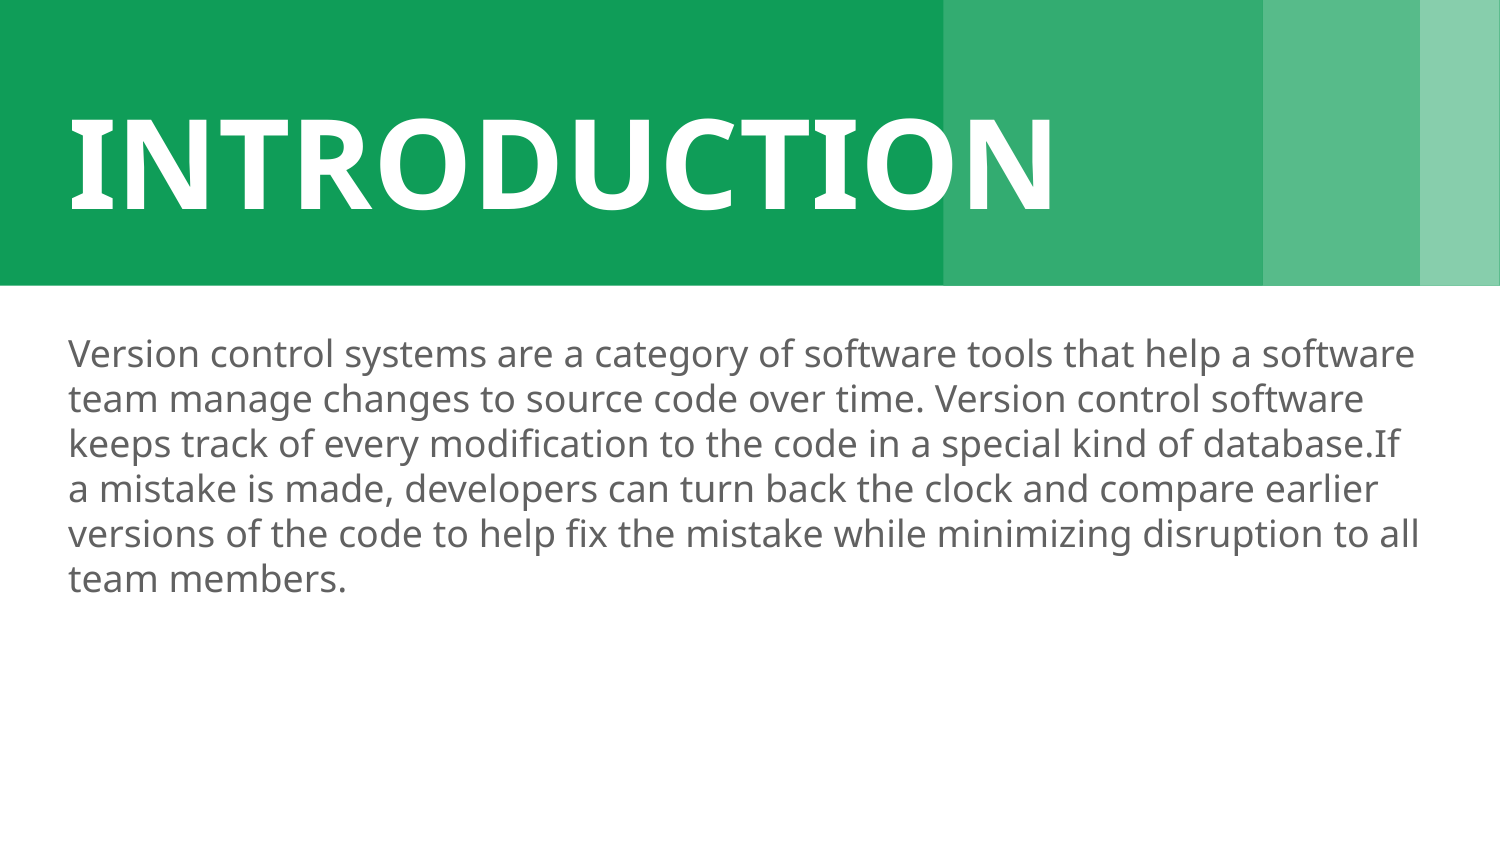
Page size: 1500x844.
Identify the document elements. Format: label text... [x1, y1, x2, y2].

title INTRODUCTION [53, 24, 1381, 250]
list Version control systems are a category of software tools that help a software team manage changes to source code over time. Version control software keeps track of every modification to the code in a special kind of database.If a mistake is made, developers can turn back the clock and compare earlier versions of the code to help fix the mistake while minimizing disruption to all team members. [53, 315, 1447, 759]
